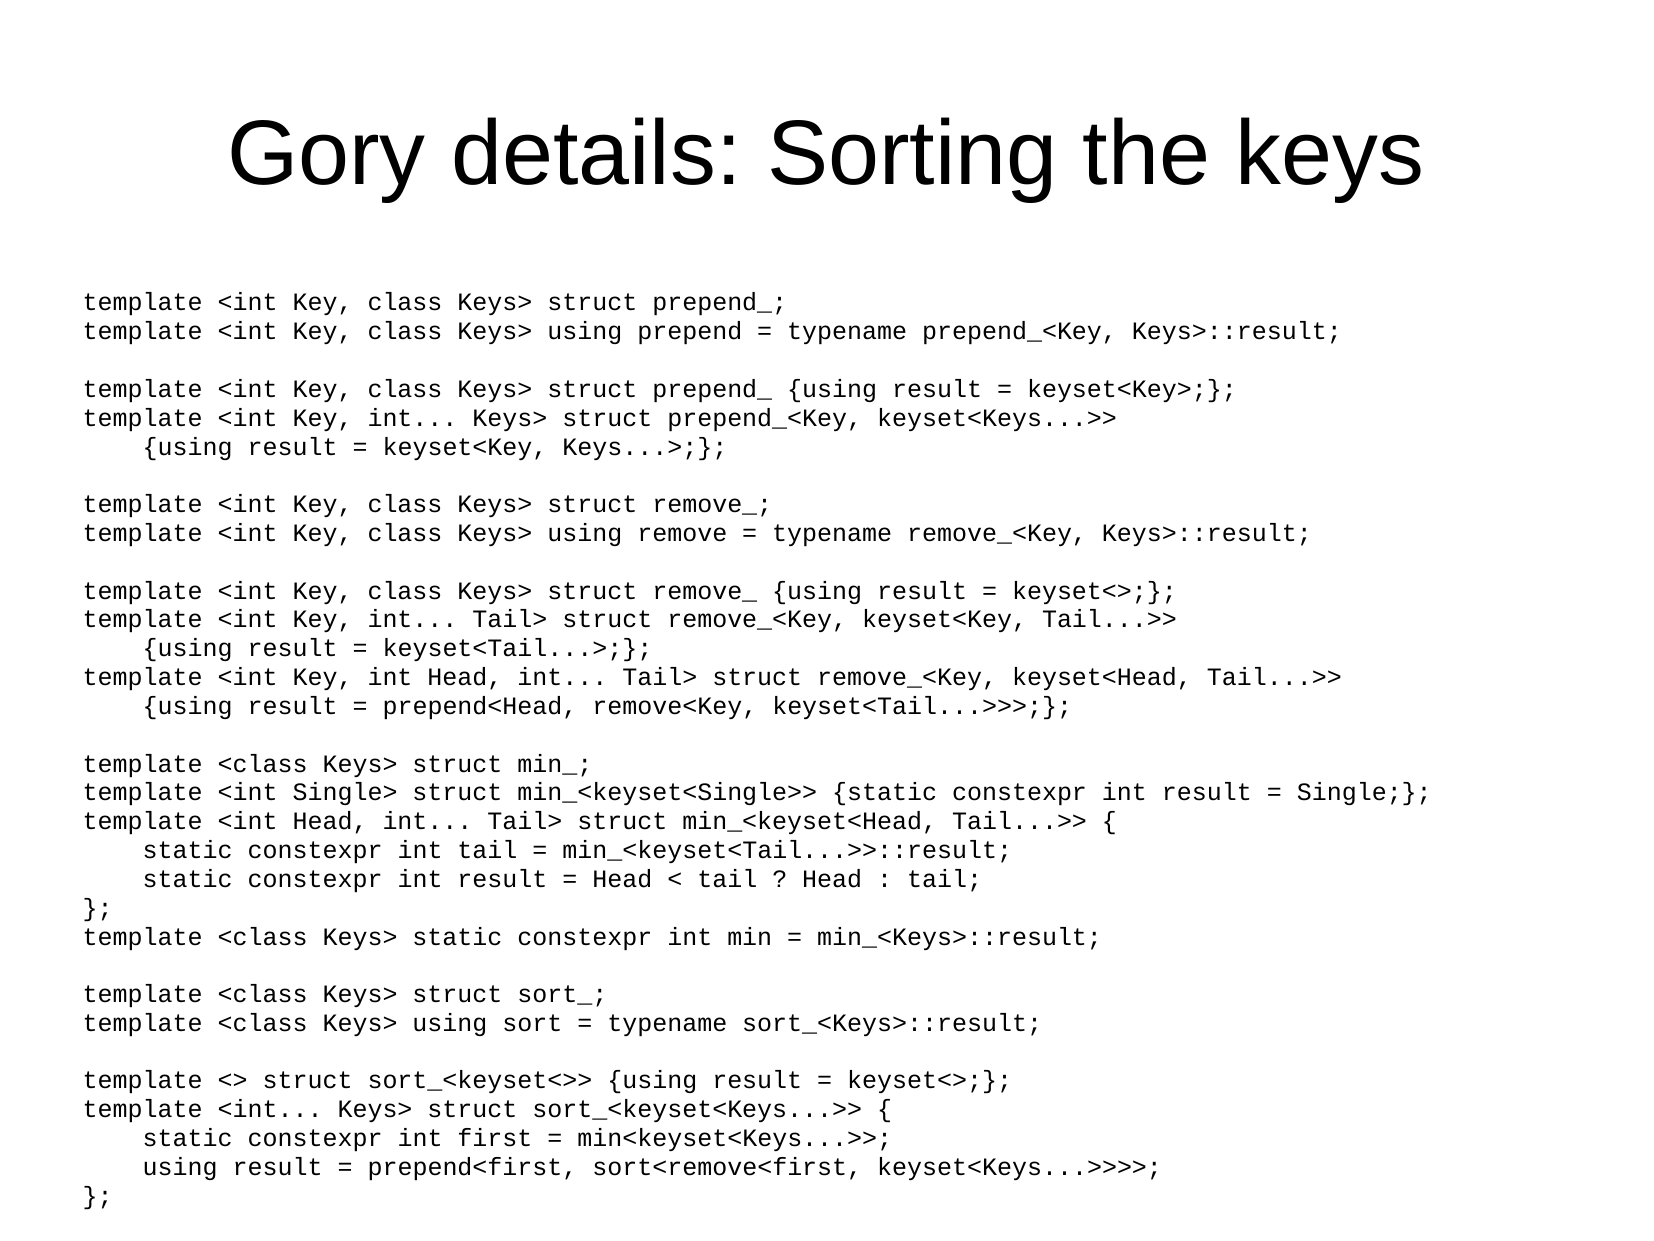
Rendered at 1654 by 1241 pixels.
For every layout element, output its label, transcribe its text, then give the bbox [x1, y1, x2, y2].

list template <int Key, class Keys> struct prepend_; template <int Key, class Keys> using prepend = typename prepend_<Key, Keys>::result; template <int Key, class Keys> struct prepend_ {using result = keyset<Key>;}; template <int Key, int... Keys> struct prepend_<Key, keyset<Keys...>> {using result = keyset<Key, Keys...>;}; template <int Key, class Keys> struct remove_; template <int Key, class Keys> using remove = typename remove_<Key, Keys>::result; template <int Key, class Keys> struct remove_ {using result = keyset<>;}; template <int Key, int... Tail> struct remove_<Key, keyset<Key, Tail...>> {using result = keyset<Tail...>;}; template <int Key, int Head, int... Tail> struct remove_<Key, keyset<Head, Tail...>> {using result = prepend<Head, remove<Key, keyset<Tail...>>>;}; template <class Keys> struct min_; template <int Single> struct min_<keyset<Single>> {static constexpr int result = Single;}; template <int Head, int... Tail> struct min_<keyset<Head, Tail...>> { static constexpr int tail = min_<keyset<Tail...>>::result; static constexpr int result = Head < tail ? Head : tail; }; template <class Keys> static constexpr int min = min_<Keys>::result; template <class Keys> struct sort_; template <class Keys> using sort = typename sort_<Keys>::result; template <> struct sort_<keyset<>> {using result = keyset<>;}; template <int... Keys> struct sort_<keyset<Keys...>> { static constexpr int first = min<keyset<Keys...>>; using result = prepend<first, sort<remove<first, keyset<Keys...>>>>; }; [82, 290, 1571, 1165]
title Gory details: Sorting the keys [82, 49, 1571, 257]
